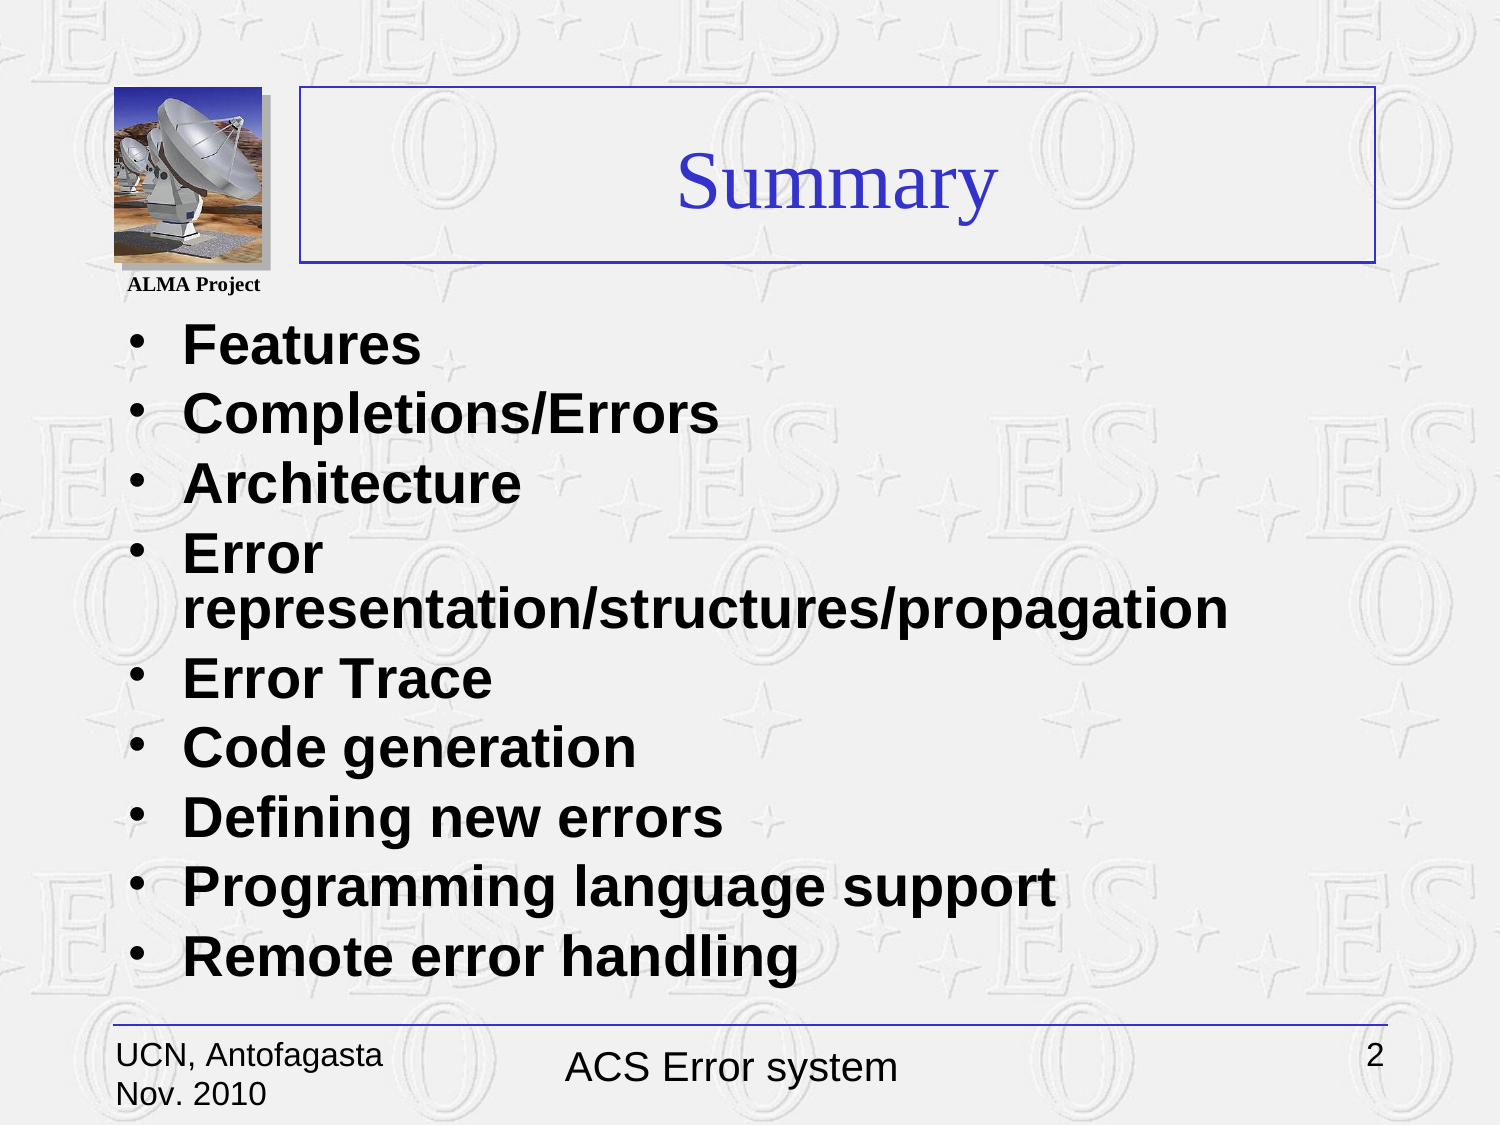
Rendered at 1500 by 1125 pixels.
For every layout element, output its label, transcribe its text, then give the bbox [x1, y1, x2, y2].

title Summary [299, 87, 1375, 263]
list Features Completions/Errors Architecture Error representation/structures/propagation Error Trace Code generation Defining new errors Programming language support Remote error handling [112, 312, 1388, 1000]
picture [0, 0, 1500, 1125]
